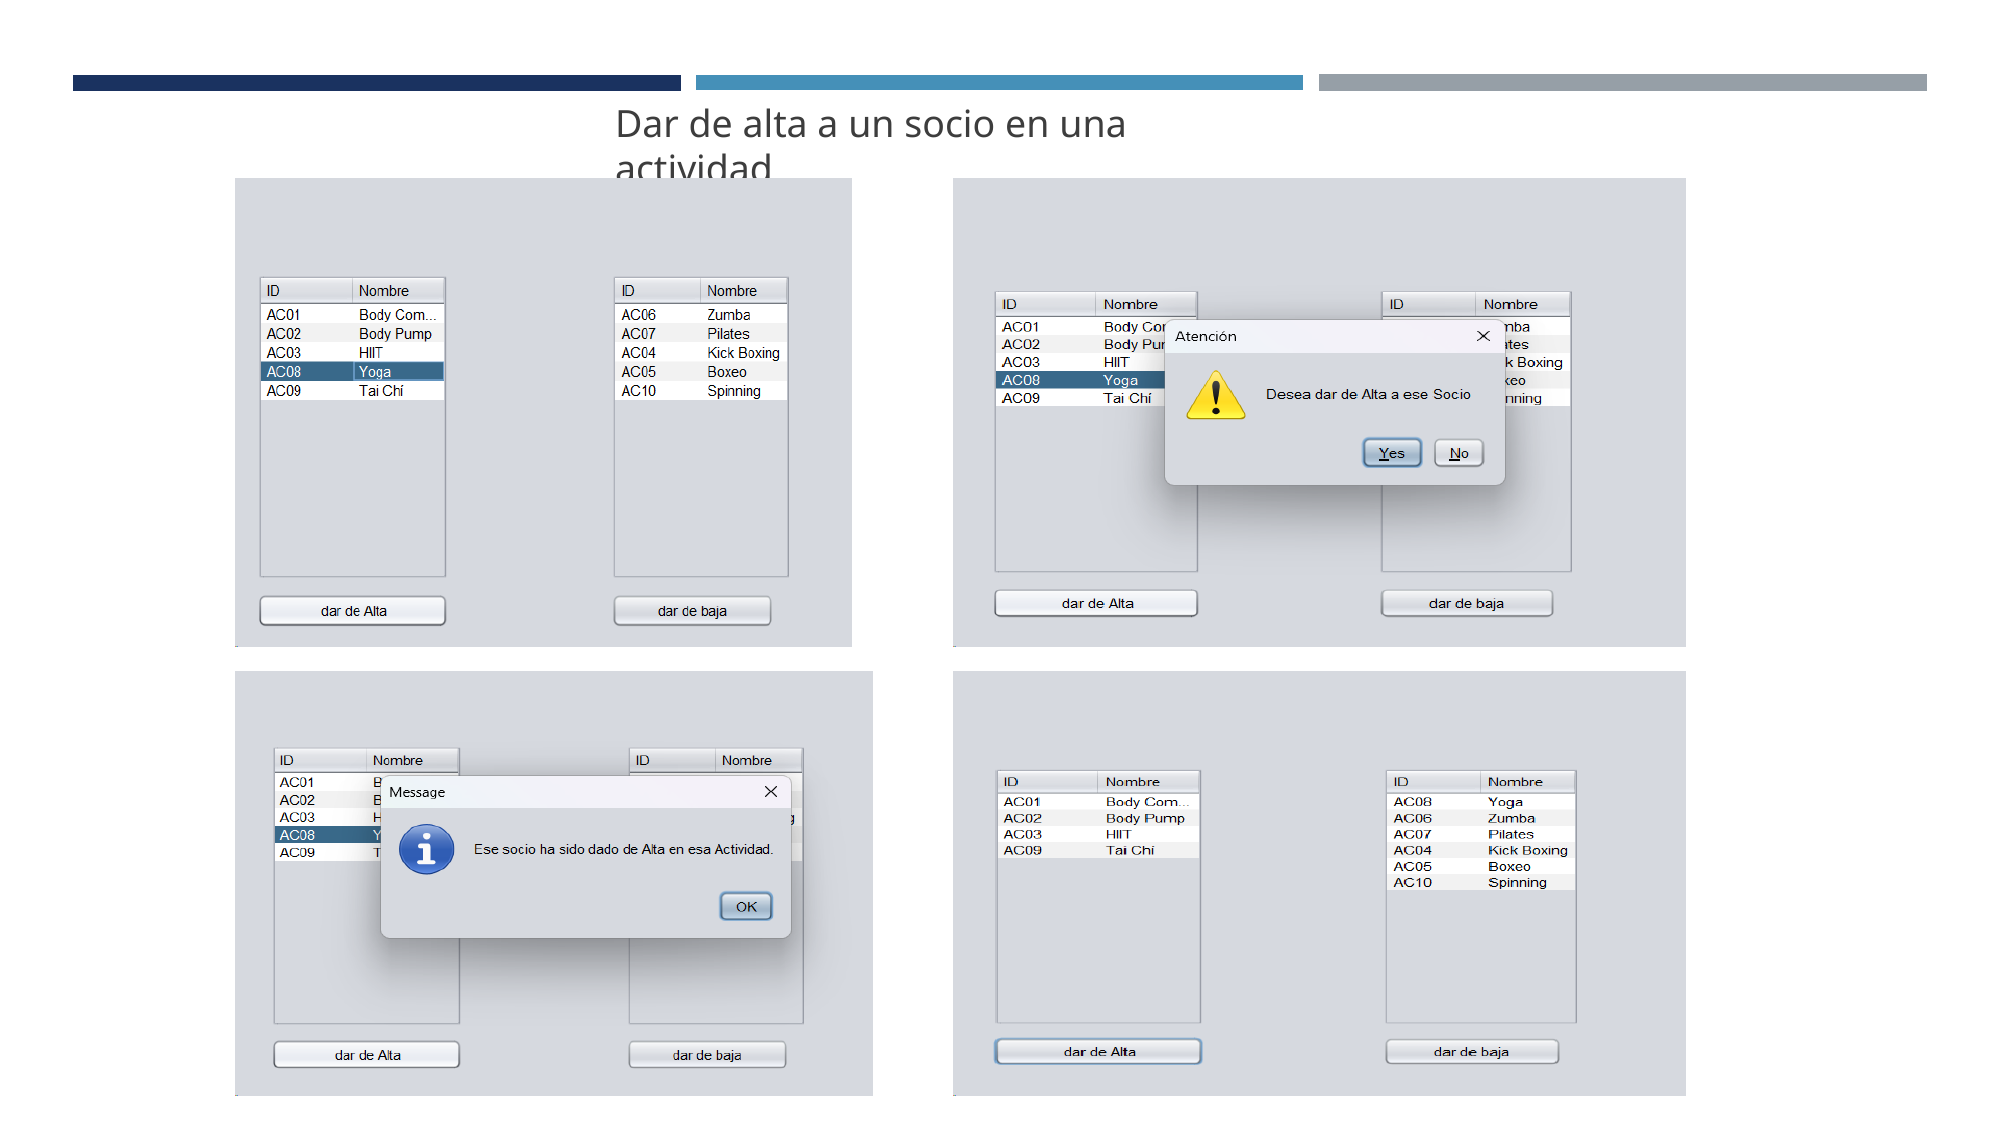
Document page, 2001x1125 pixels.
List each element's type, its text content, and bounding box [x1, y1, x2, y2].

picture [953, 671, 1686, 1096]
list Dar de alta a un socio en una actividad [600, 90, 1266, 200]
picture [235, 178, 852, 647]
picture [953, 178, 1686, 647]
picture [235, 671, 873, 1096]
